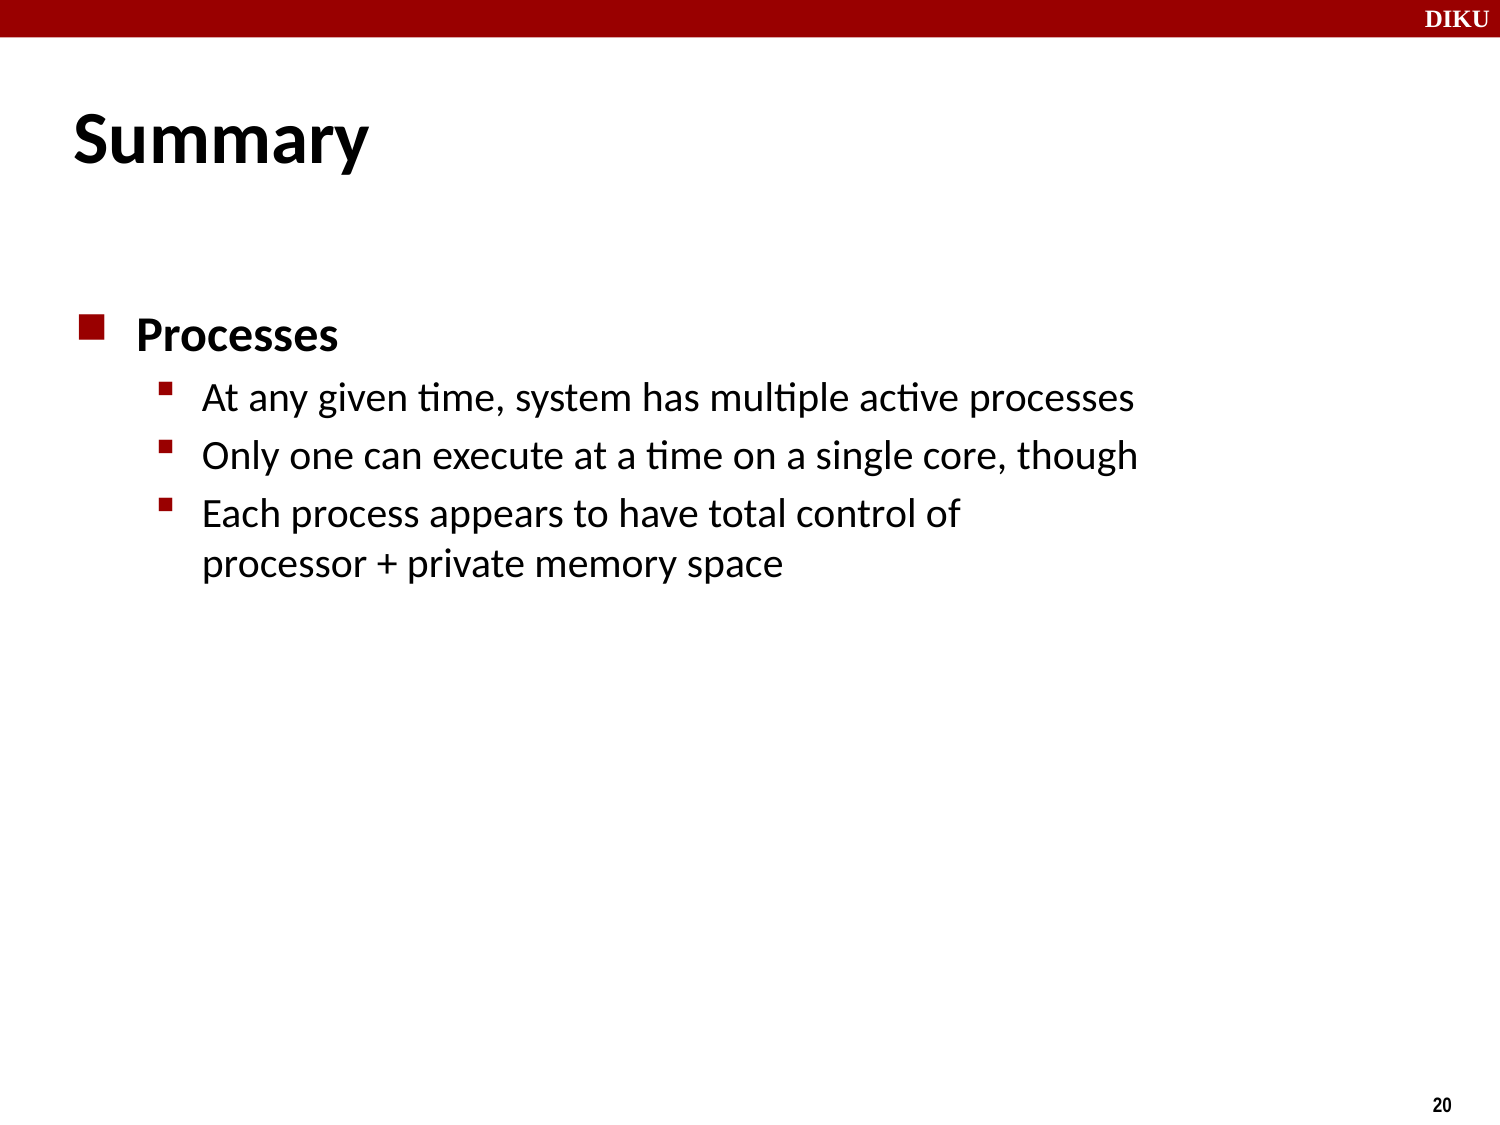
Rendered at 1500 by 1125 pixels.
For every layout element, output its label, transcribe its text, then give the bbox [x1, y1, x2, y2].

title Summary [58, 71, 1304, 197]
list Processes At any given time, system has multiple active processes Only one can execute at a time on a single core, though Each process appears to have total control of processor + private memory space [65, 223, 1361, 1040]
